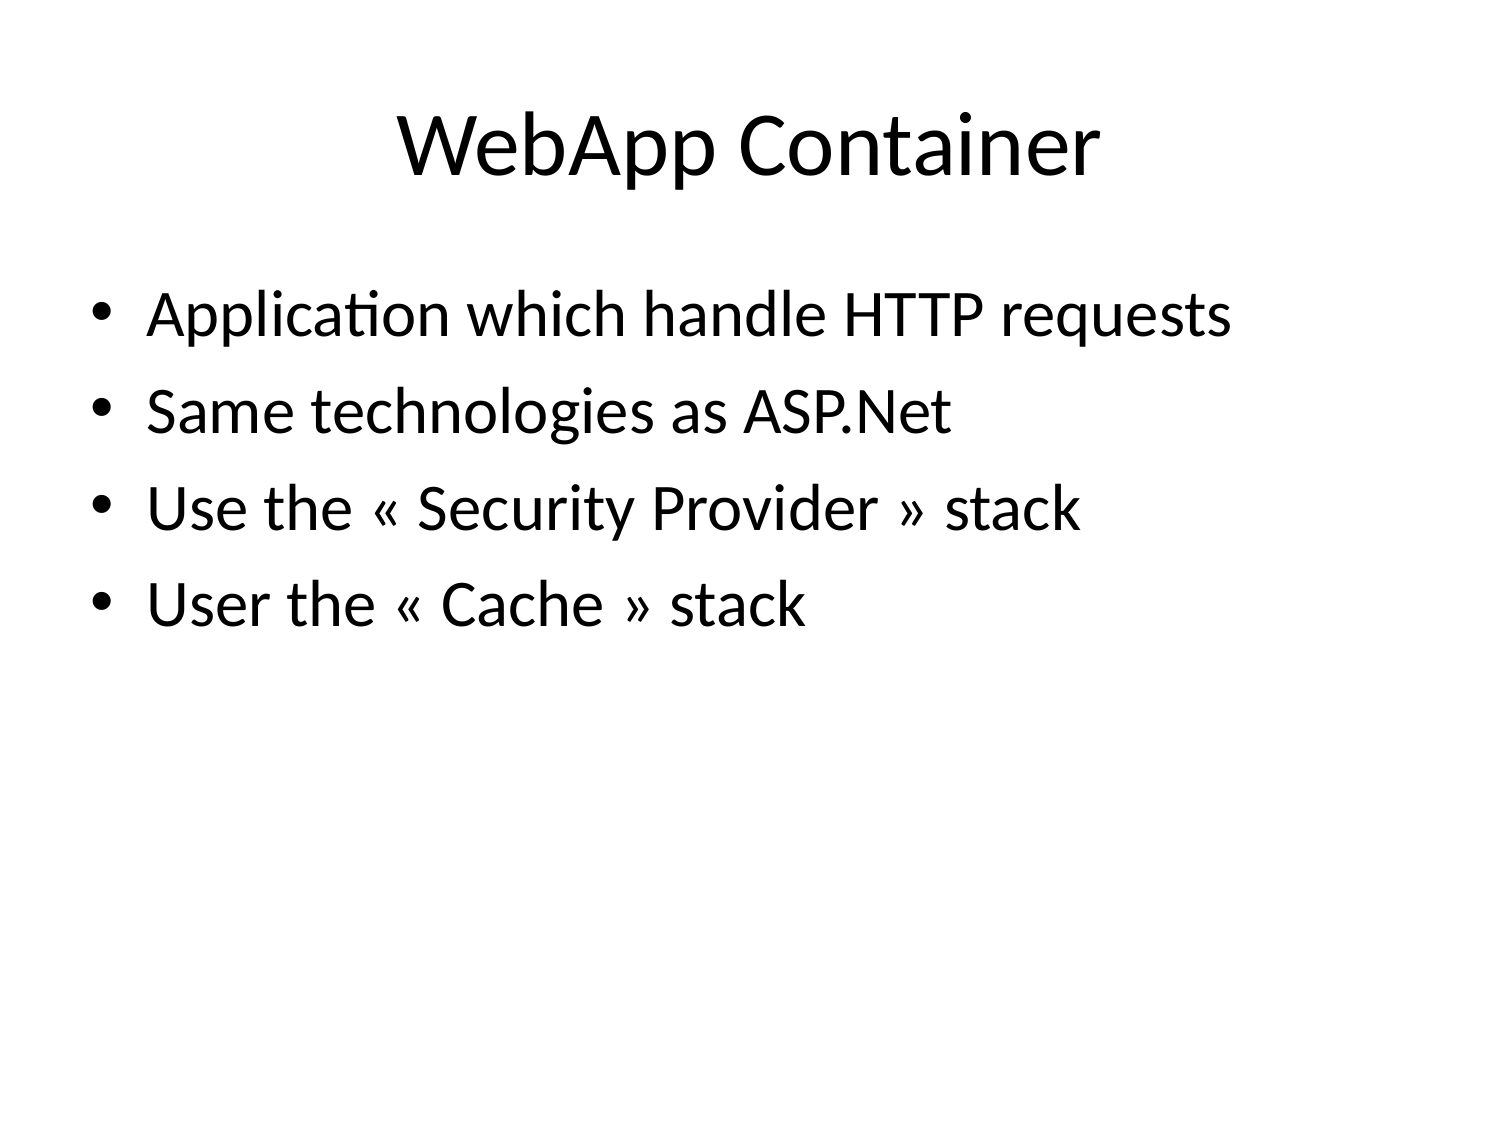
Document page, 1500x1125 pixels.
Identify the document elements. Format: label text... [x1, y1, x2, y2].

list Application which handle HTTP requests Same technologies as ASP.Net Use the « Security Provider » stack User the « Cache » stack [75, 262, 1426, 1005]
title WebApp Container [75, 45, 1426, 233]
